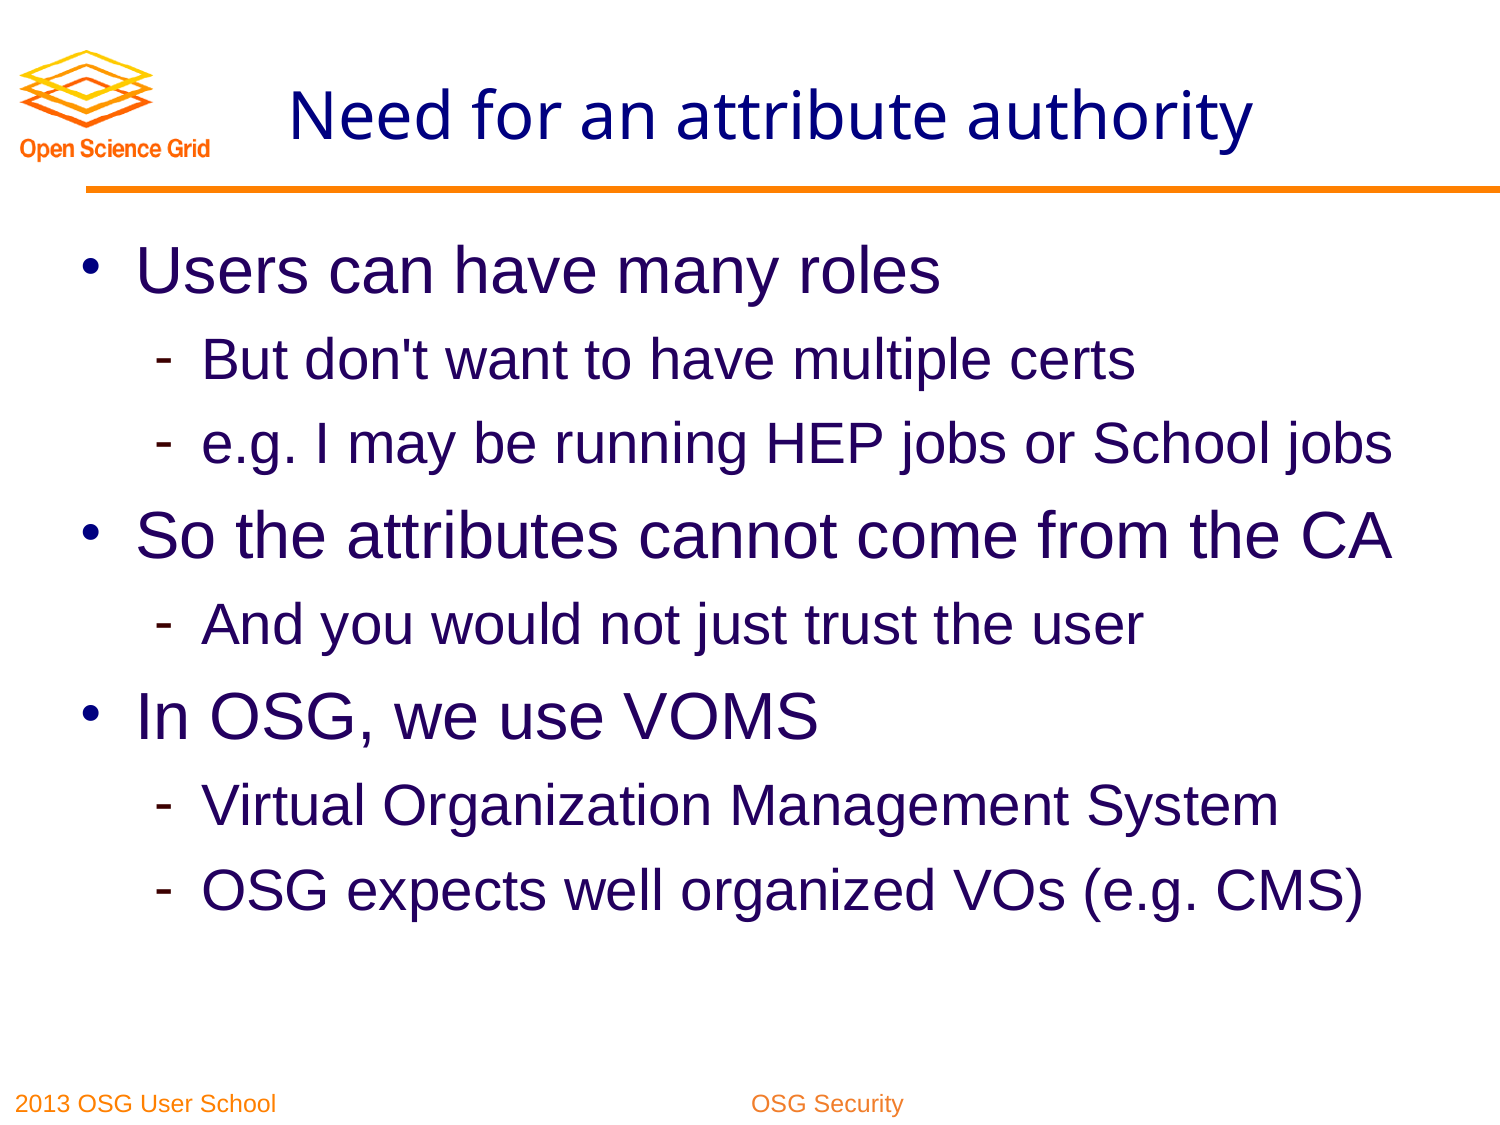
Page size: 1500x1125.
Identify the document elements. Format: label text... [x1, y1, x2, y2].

list Users can have many roles But don't want to have multiple certs e.g. I may be running HEP jobs or School jobs So the attributes cannot come from the CA And you would not just trust the user In OSG, we use VOMS Virtual Organization Management System OSG expects well organized VOs (e.g. CMS) [64, 218, 1466, 962]
title Need for an attribute authority [201, 18, 1342, 207]
picture [0, 27, 201, 179]
